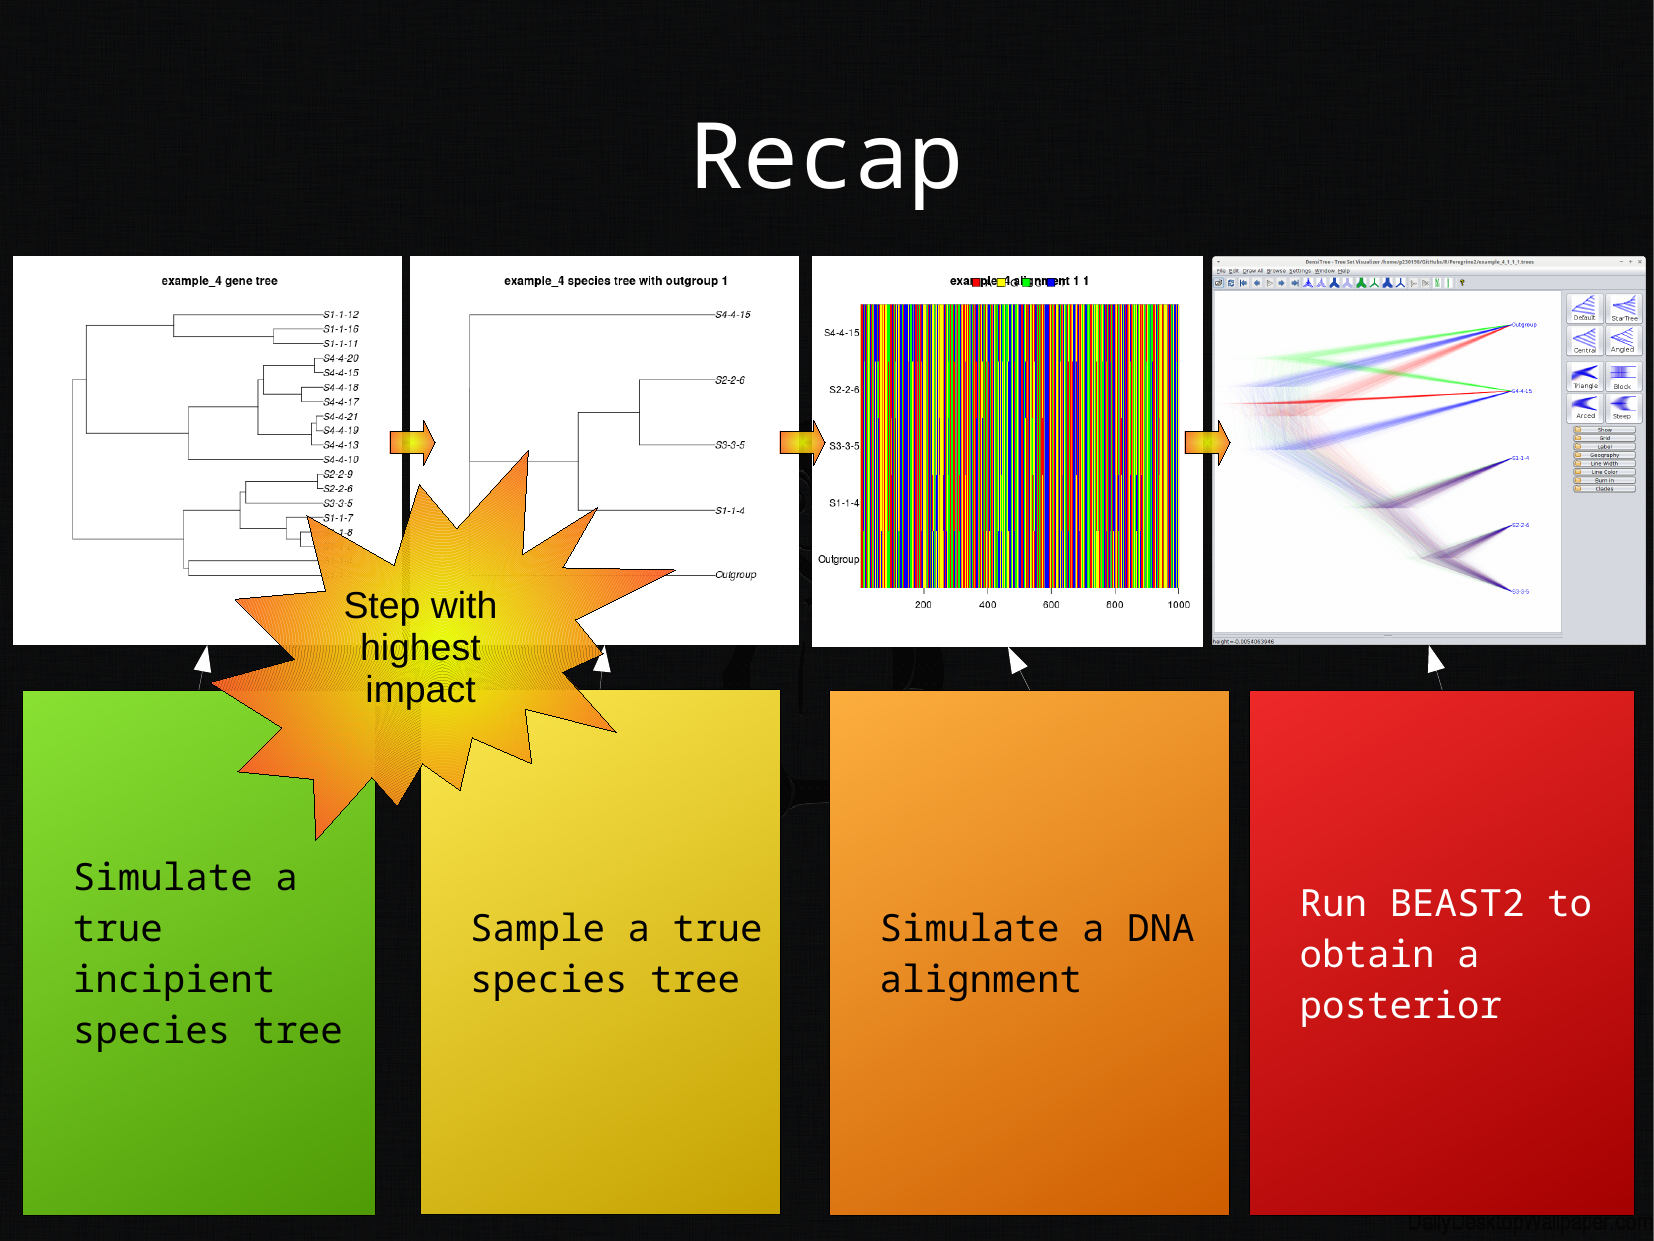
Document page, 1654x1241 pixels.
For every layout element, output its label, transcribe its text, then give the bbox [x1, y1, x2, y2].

text_box [1185, 420, 1231, 466]
text_box Simulate a DNA alignment [829, 690, 1230, 1216]
text_box [390, 420, 436, 466]
text_box Simulate a true incipient species tree [22, 690, 376, 1216]
text_box [780, 420, 826, 466]
text_box Sample a true species tree [420, 689, 781, 1215]
picture [0, 0, 1654, 1241]
text_box Step with highest impact [210, 450, 676, 841]
text_box Run BEAST2 to obtain a posterior [1249, 690, 1635, 1216]
title Recap [82, 49, 1571, 257]
